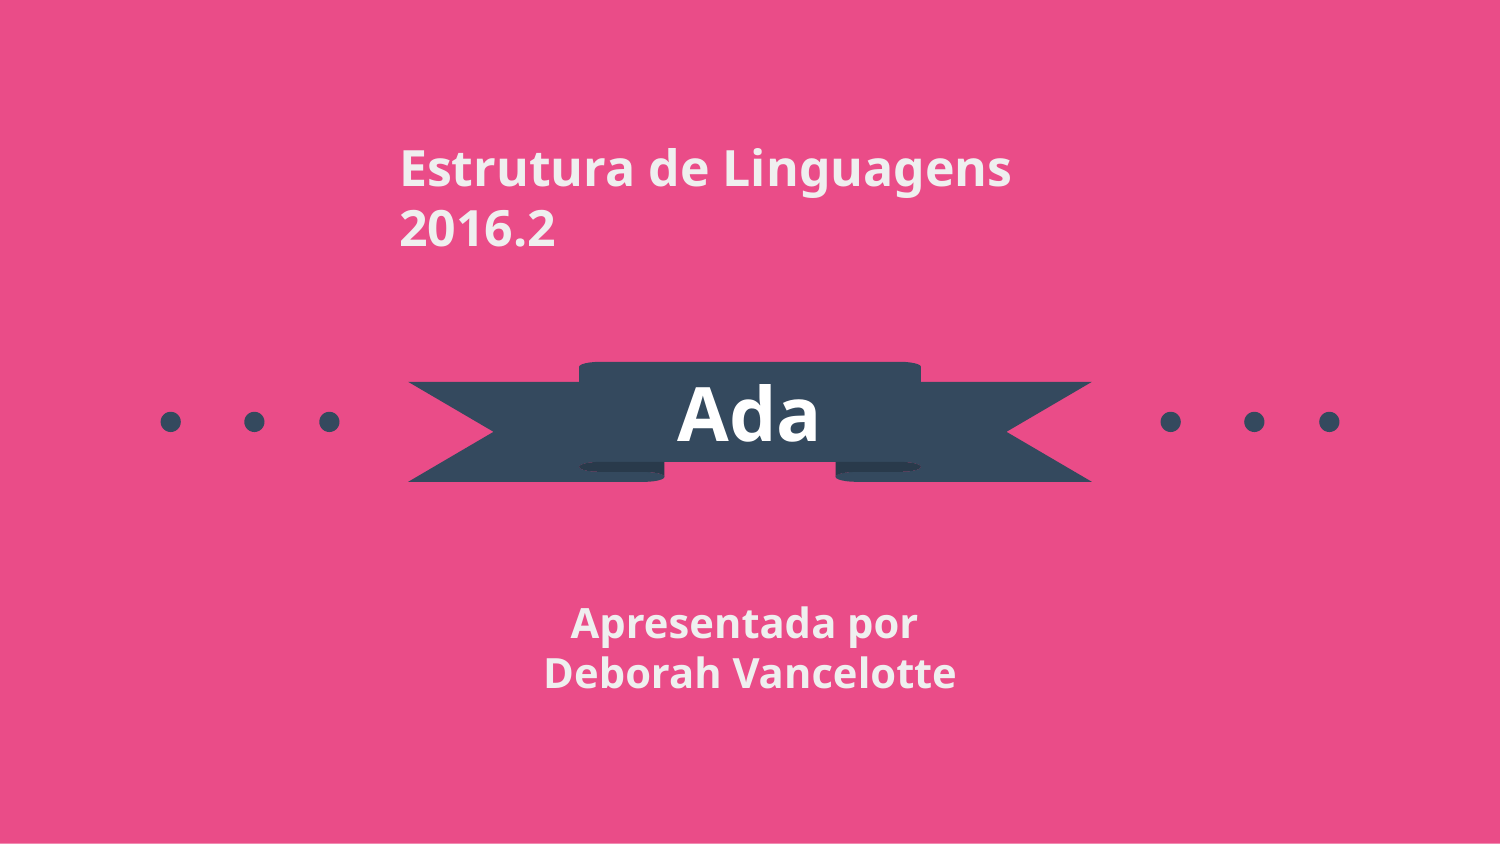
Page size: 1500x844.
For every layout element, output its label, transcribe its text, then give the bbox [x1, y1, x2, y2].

text_box Ada [408, 361, 1092, 482]
text_box Estrutura de Linguagens 2016.2 [384, 121, 1116, 189]
text_box Apresentada por Deborah Vancelotte [469, 582, 1031, 703]
text_box [0, 0, 1500, 844]
